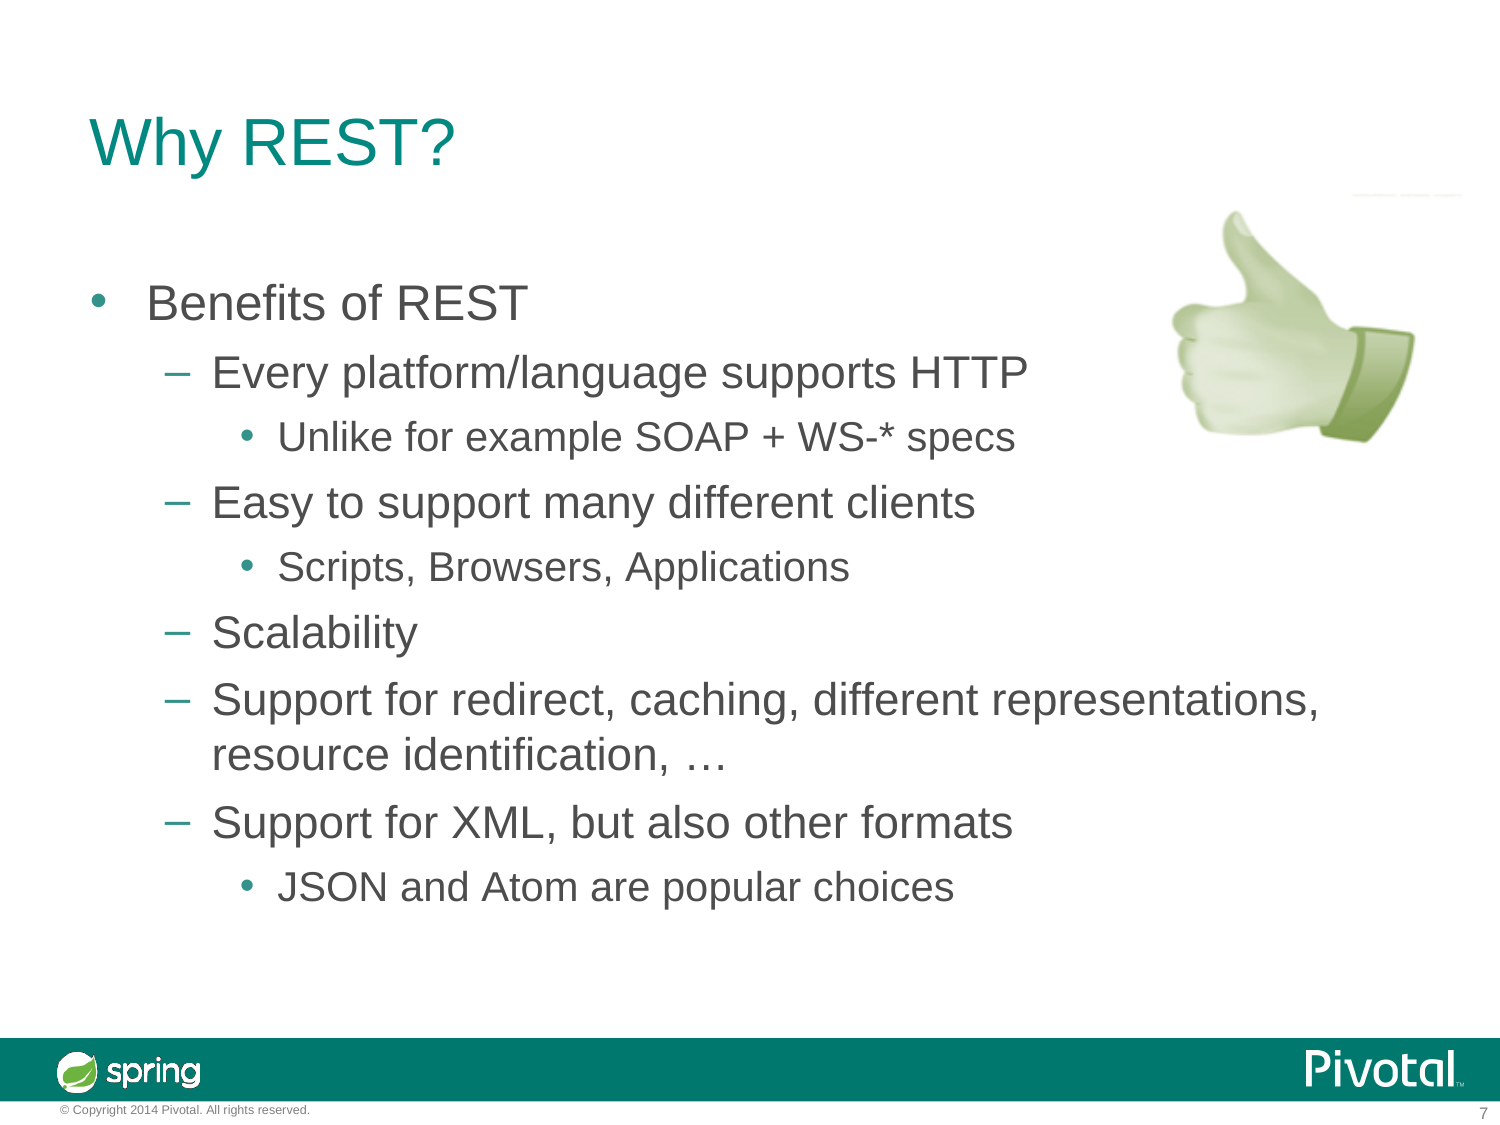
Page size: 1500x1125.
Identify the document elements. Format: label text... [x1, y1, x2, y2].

title Why REST? [75, 45, 1426, 233]
picture [1121, 193, 1465, 467]
list Benefits of REST Every platform/language supports HTTP Unlike for example SOAP + WS-* specs Easy to support many different clients Scripts, Browsers, Applications Scalability Support for redirect, caching, different representations, resource identification, … Support for XML, but also other formats JSON and Atom are popular choices [75, 262, 1426, 1005]
picture [32, 1041, 210, 1103]
picture [1306, 1050, 1464, 1087]
